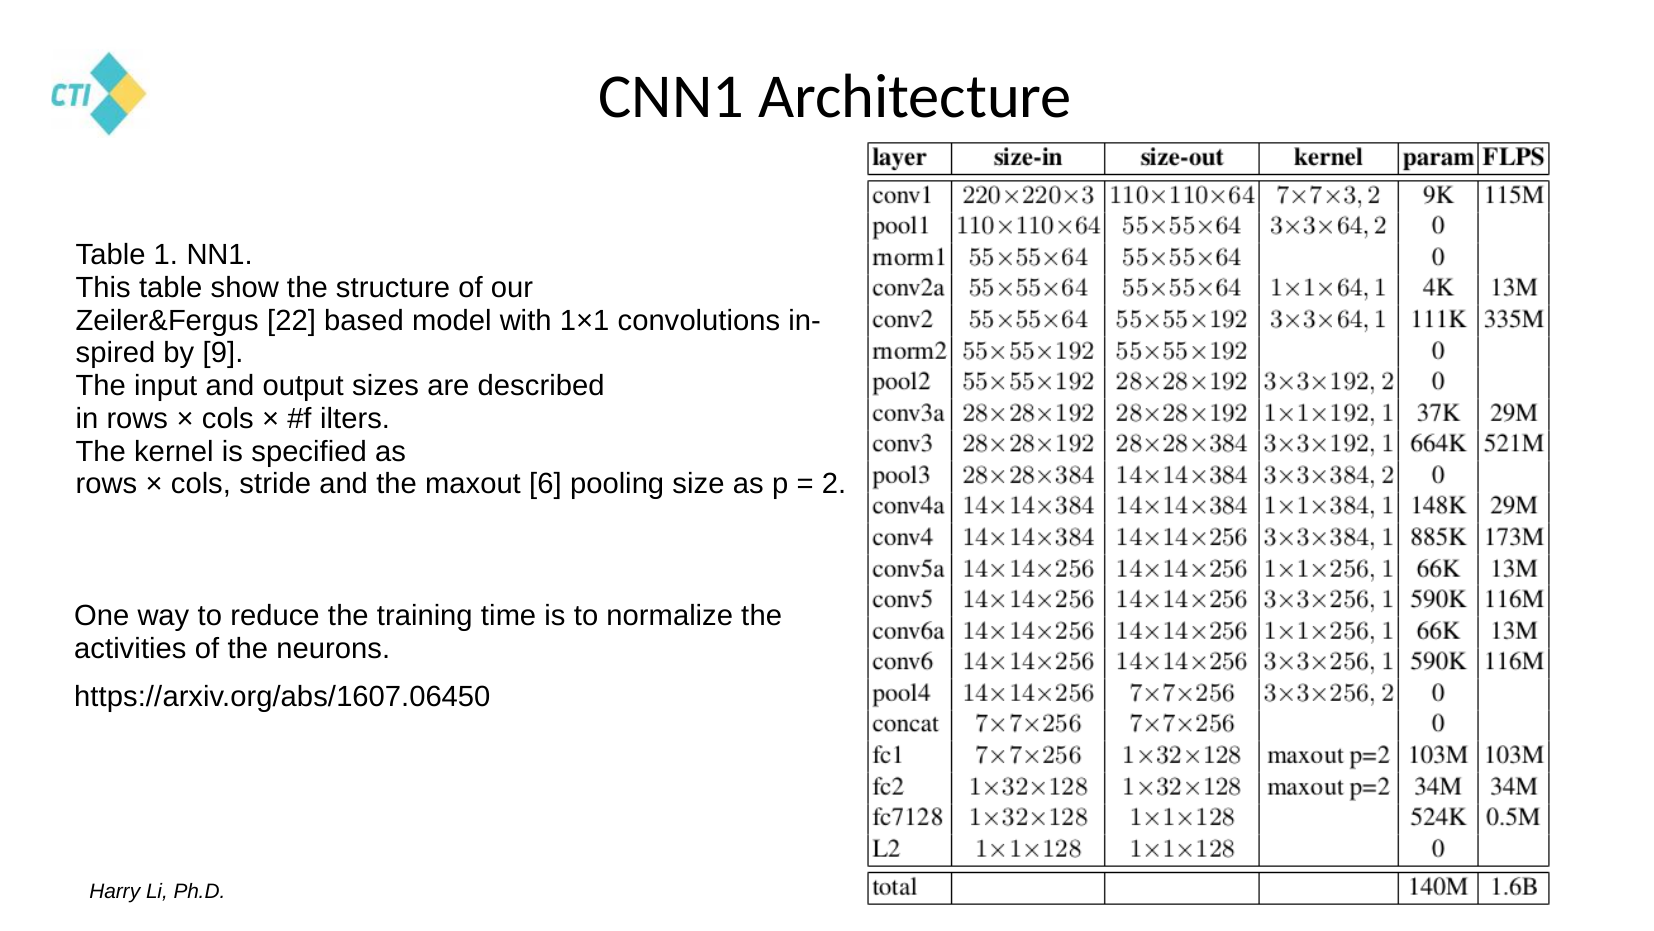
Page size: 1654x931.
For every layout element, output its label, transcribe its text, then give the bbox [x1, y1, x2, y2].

text_box One way to reduce the training time is to normalize the activities of the neurons. [59, 591, 820, 730]
picture [865, 136, 1556, 910]
text_box Table 1. NN1. This table show the structure of our Zeiler&Fergus [22] based model with 1×1 convolutions in- spired by [9]. The input and output sizes are described in rows × cols × #f ilters. The kernel is specified as rows × cols, stride and the maxout [6] pooling size as p = 2. [60, 230, 866, 582]
text_box https://arxiv.org/abs/1607.06450 [59, 672, 622, 730]
text_box CNN1 Architecture [214, 47, 1471, 178]
text_box Harry Li, Ph.D. [74, 870, 241, 910]
picture [51, 47, 150, 138]
